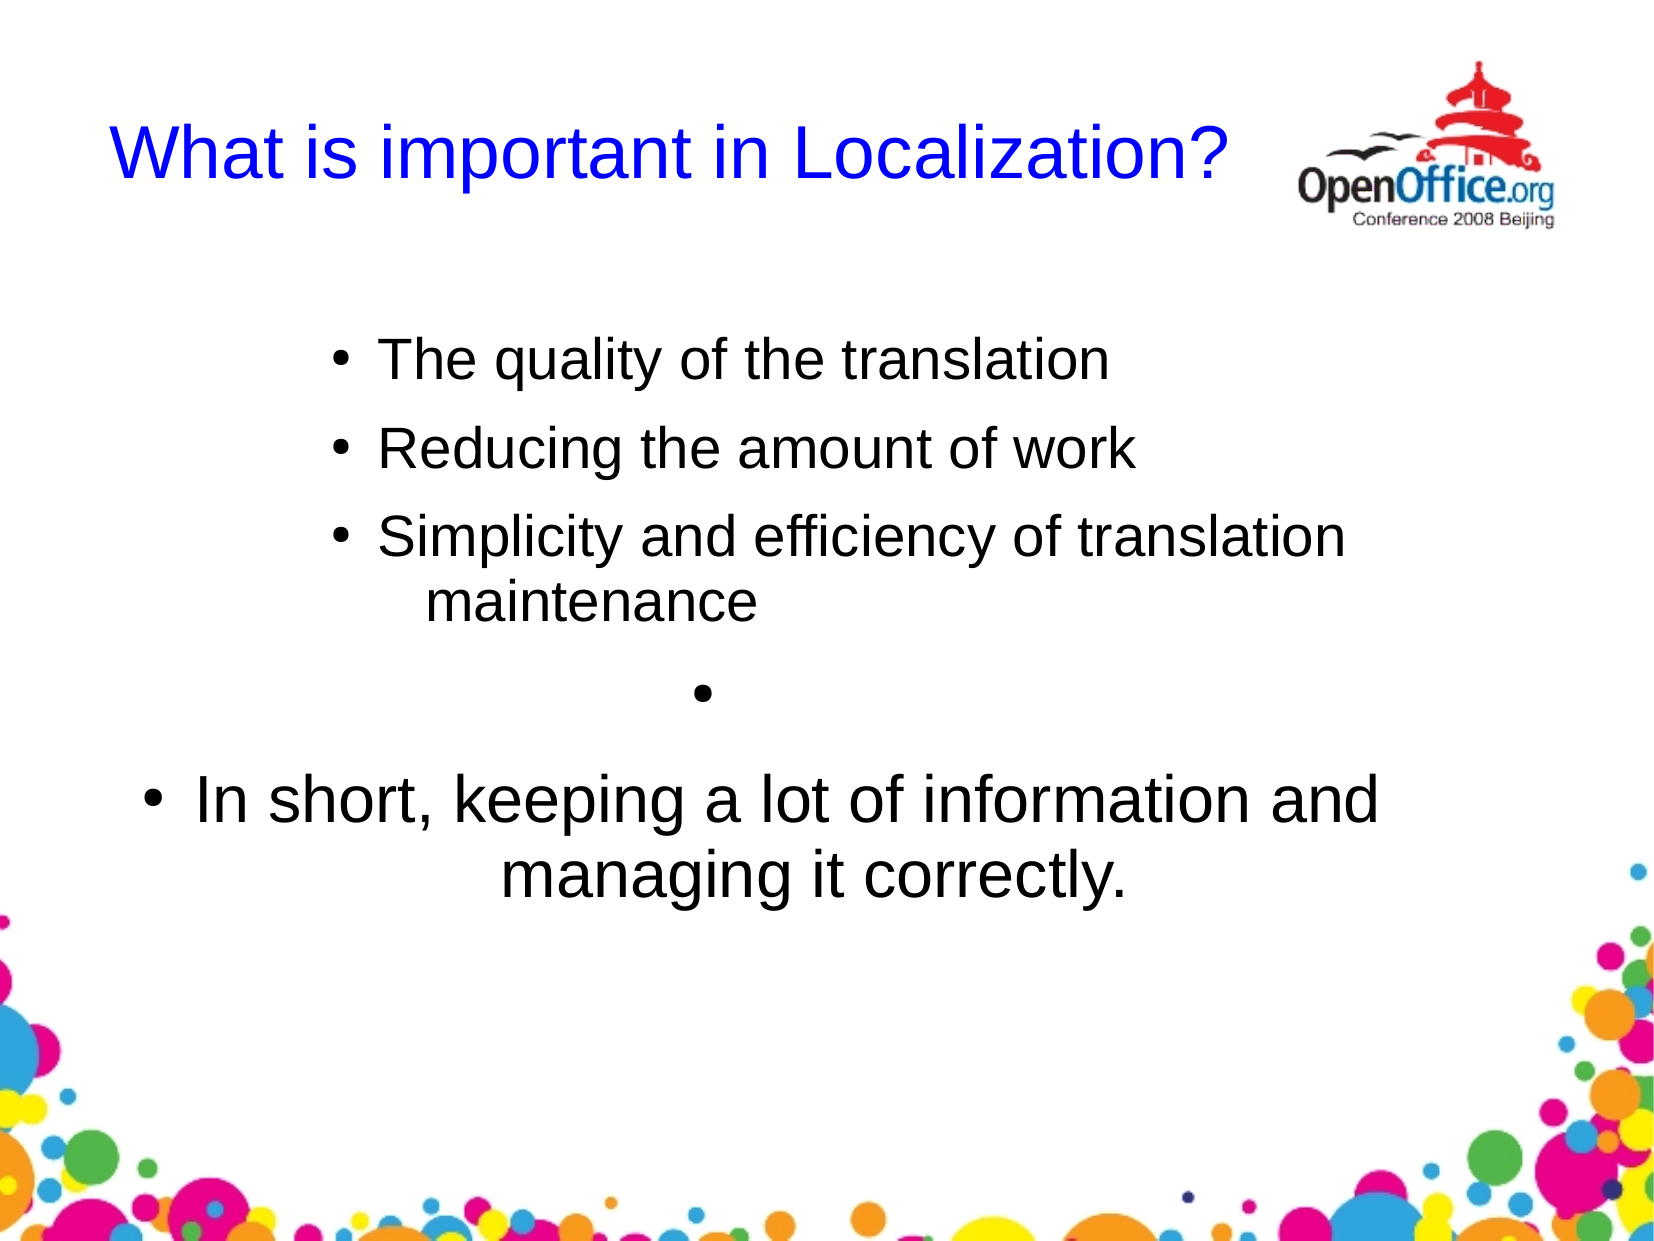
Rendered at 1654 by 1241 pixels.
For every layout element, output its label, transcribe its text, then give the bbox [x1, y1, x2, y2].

title What is important in Localization? [82, 49, 1258, 257]
picture [0, 810, 1654, 1241]
picture [1285, 51, 1569, 250]
list The quality of the translation Reducing the amount of work Simplicity and efficiency of translation maintenance In short, keeping a lot of information and managing it correctly. [0, 326, 1489, 1131]
